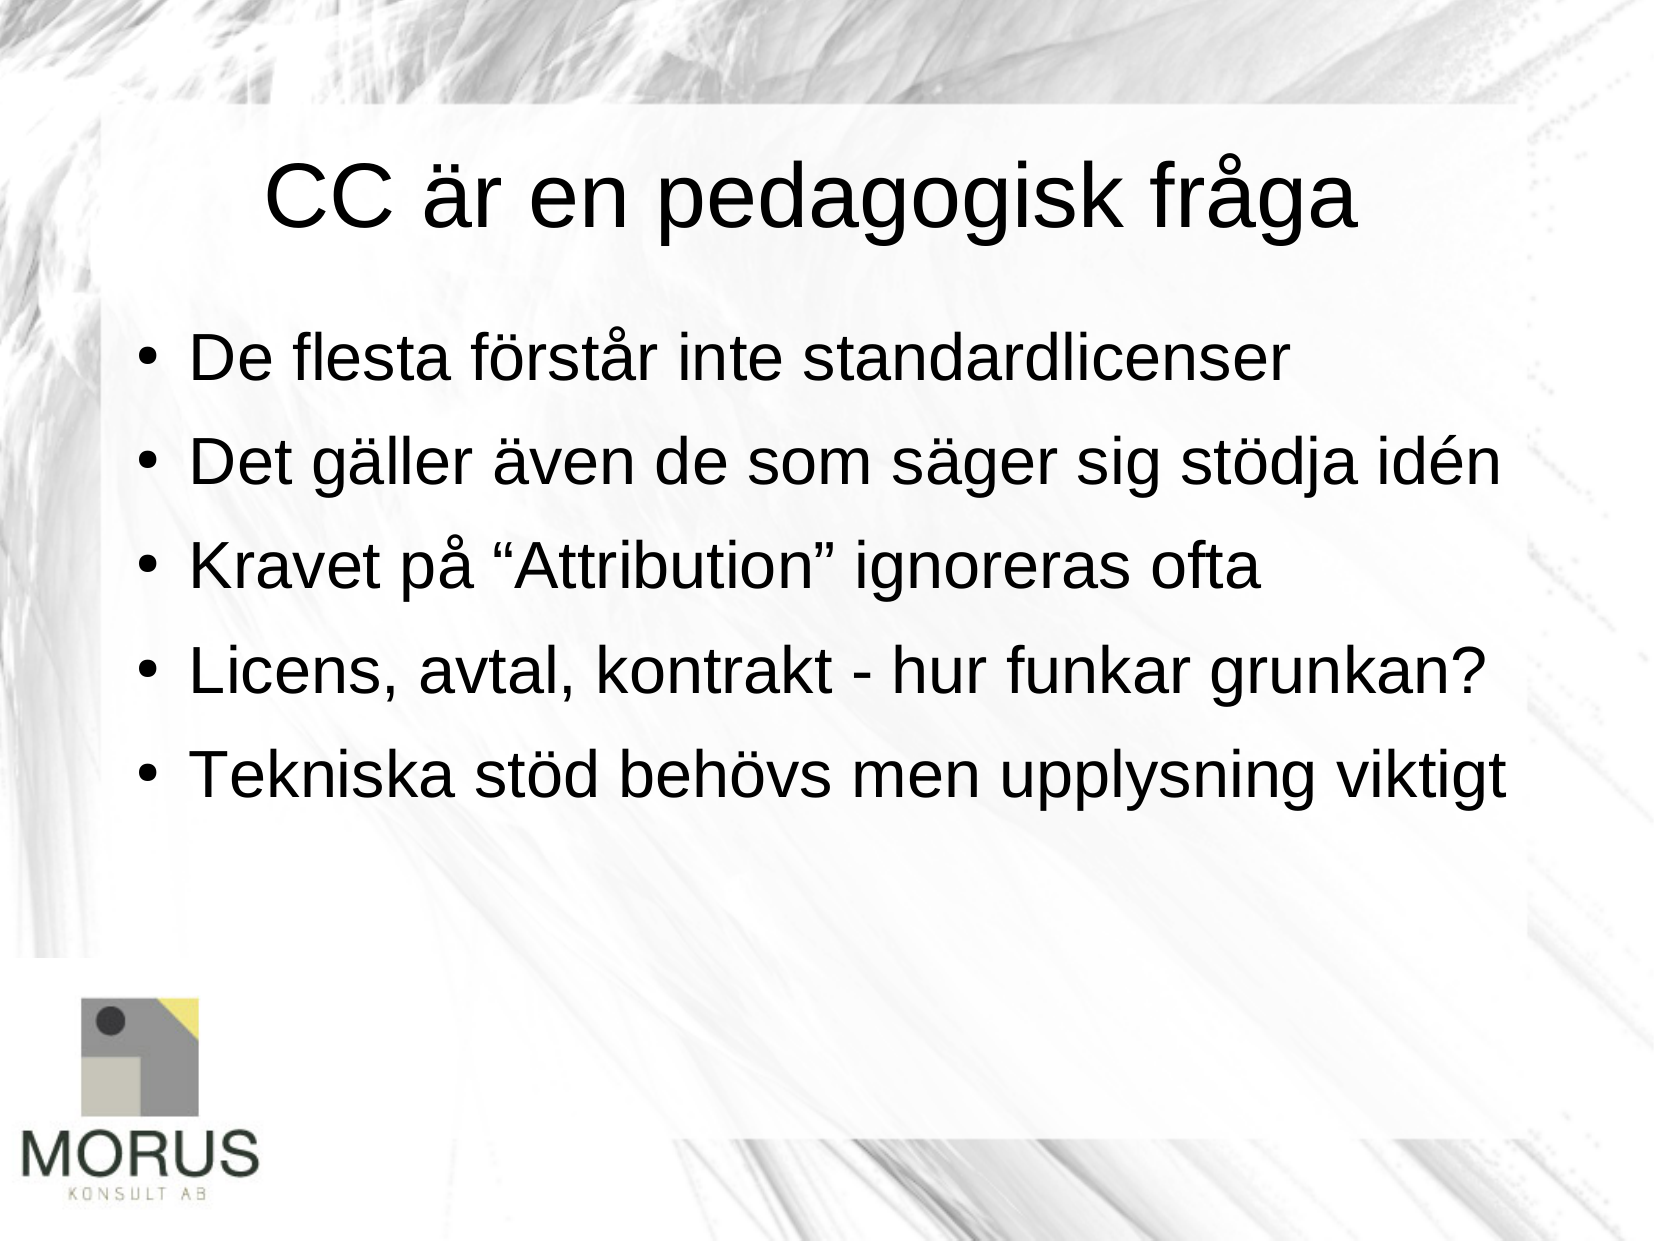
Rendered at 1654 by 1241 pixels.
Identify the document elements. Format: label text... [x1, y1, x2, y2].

title CC är en pedagogisk fråga [118, 112, 1506, 281]
list De flesta förstår inte standardlicenser Det gäller även de som säger sig stödja idén Kravet på “Attribution” ignoreras ofta Licens, avtal, kontrakt - hur funkar grunkan? Tekniska stöd behövs men upplysning viktigt [118, 319, 1571, 1040]
picture [0, 0, 1654, 1241]
